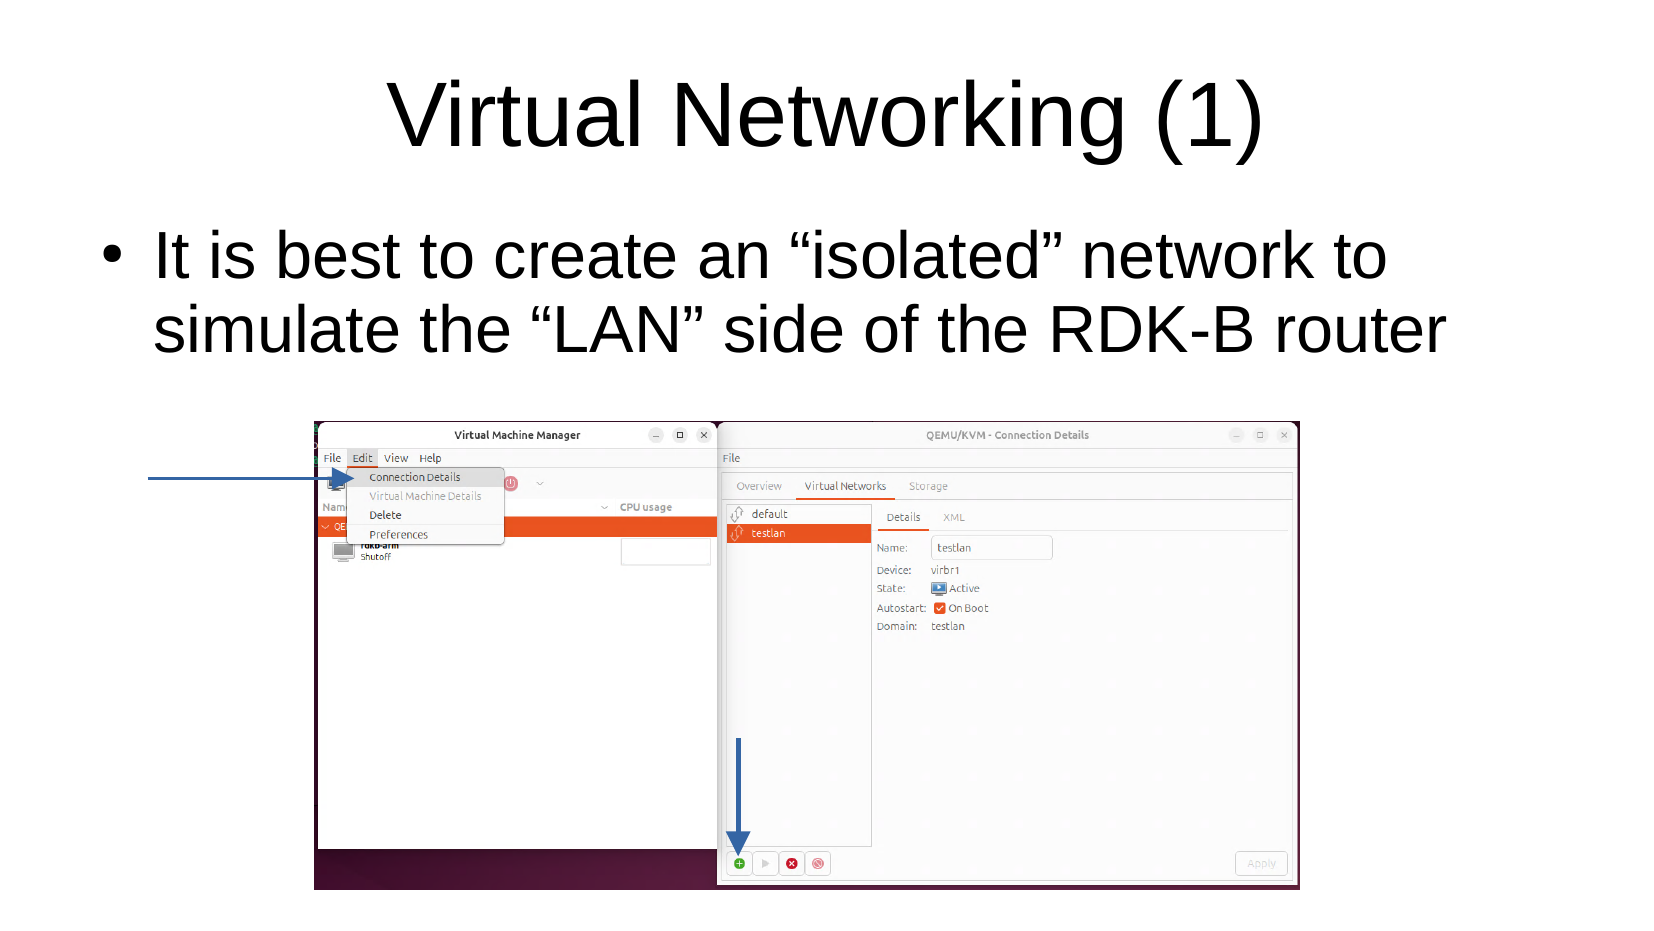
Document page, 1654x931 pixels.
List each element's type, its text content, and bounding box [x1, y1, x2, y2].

list It is best to create an “isolated” network to simulate the “LAN” side of the RDK-B router [82, 217, 1571, 475]
picture [314, 421, 1300, 890]
title Virtual Networking (1) [82, 37, 1571, 193]
